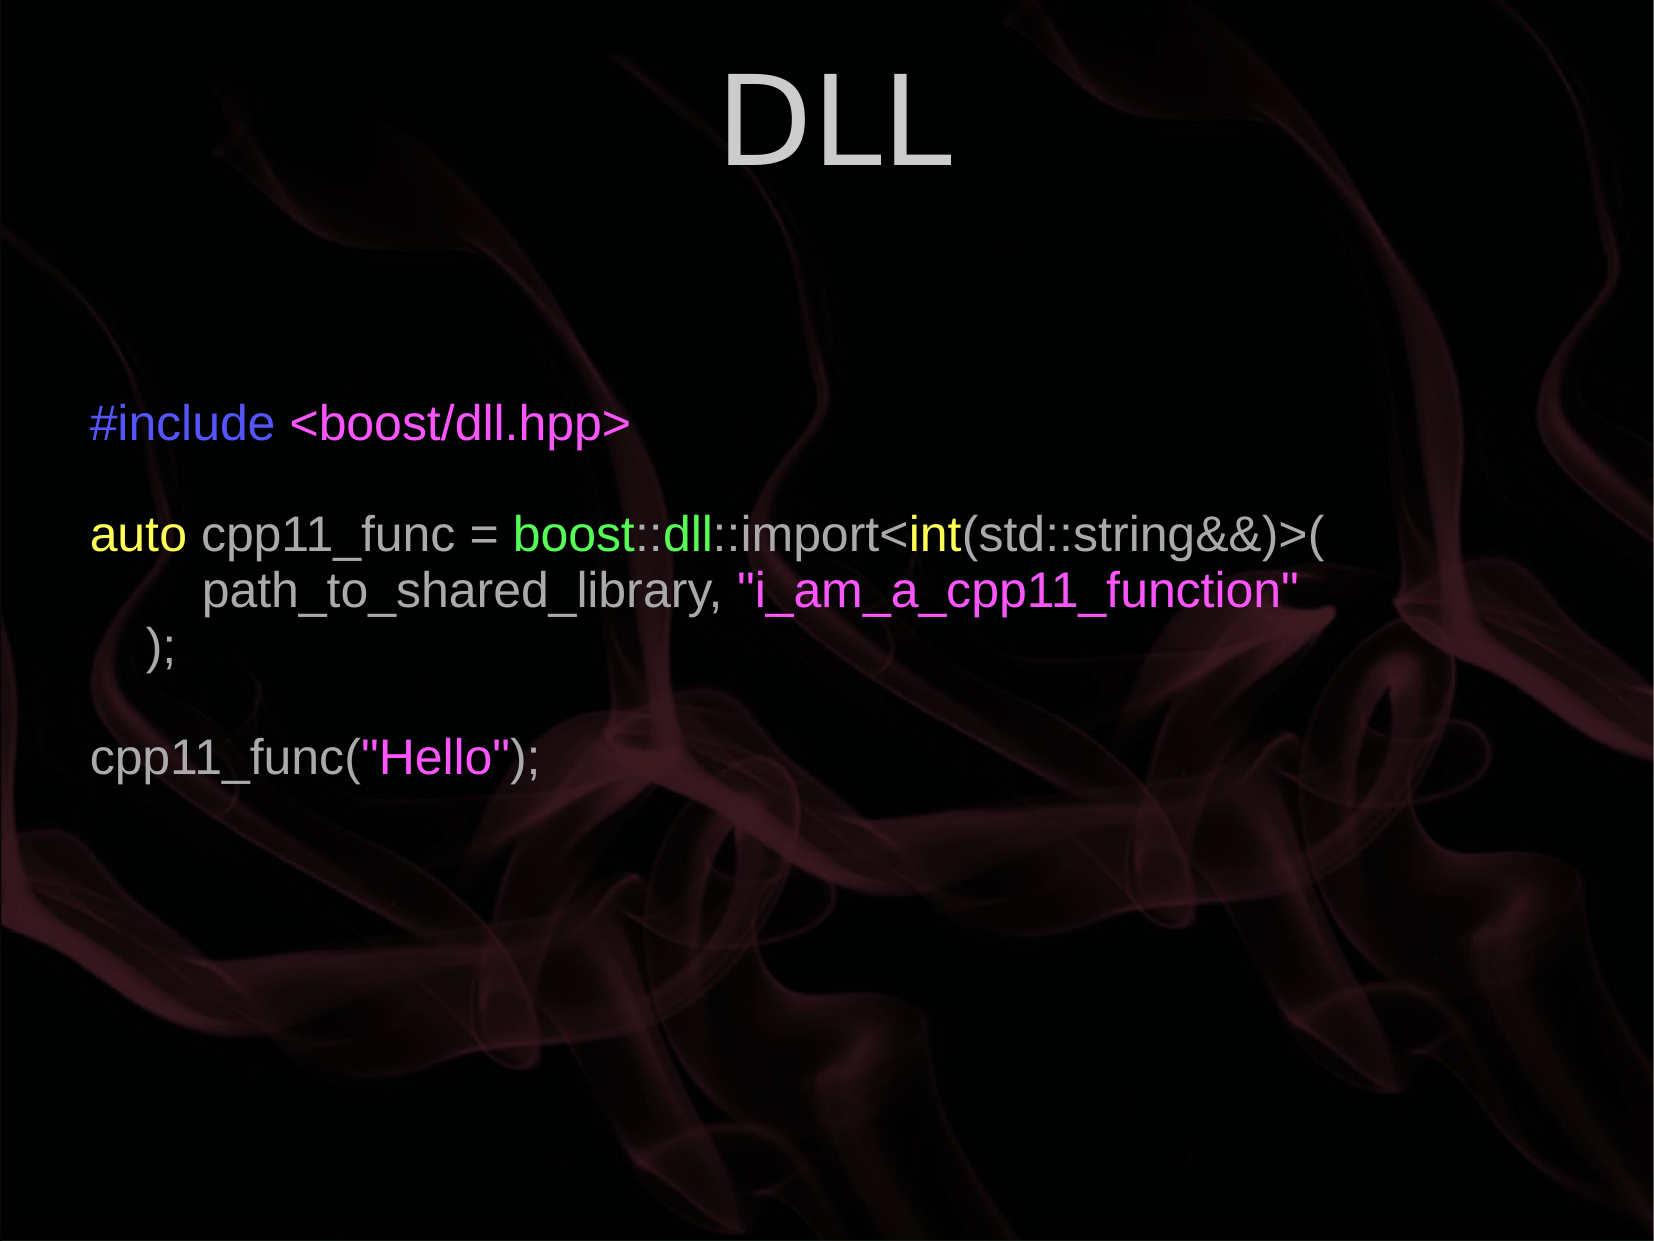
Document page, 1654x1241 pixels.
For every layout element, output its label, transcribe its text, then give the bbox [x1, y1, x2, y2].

text_box #include <boost/dll.hpp> auto cpp11_func = boost::dll::import<int(std::string&&)>( path_to_shared_library, "i_am_a_cpp11_function" ); cpp11_func("Hello"); [75, 387, 1621, 853]
picture [0, 0, 1654, 1241]
title DLL [90, 45, 1579, 200]
